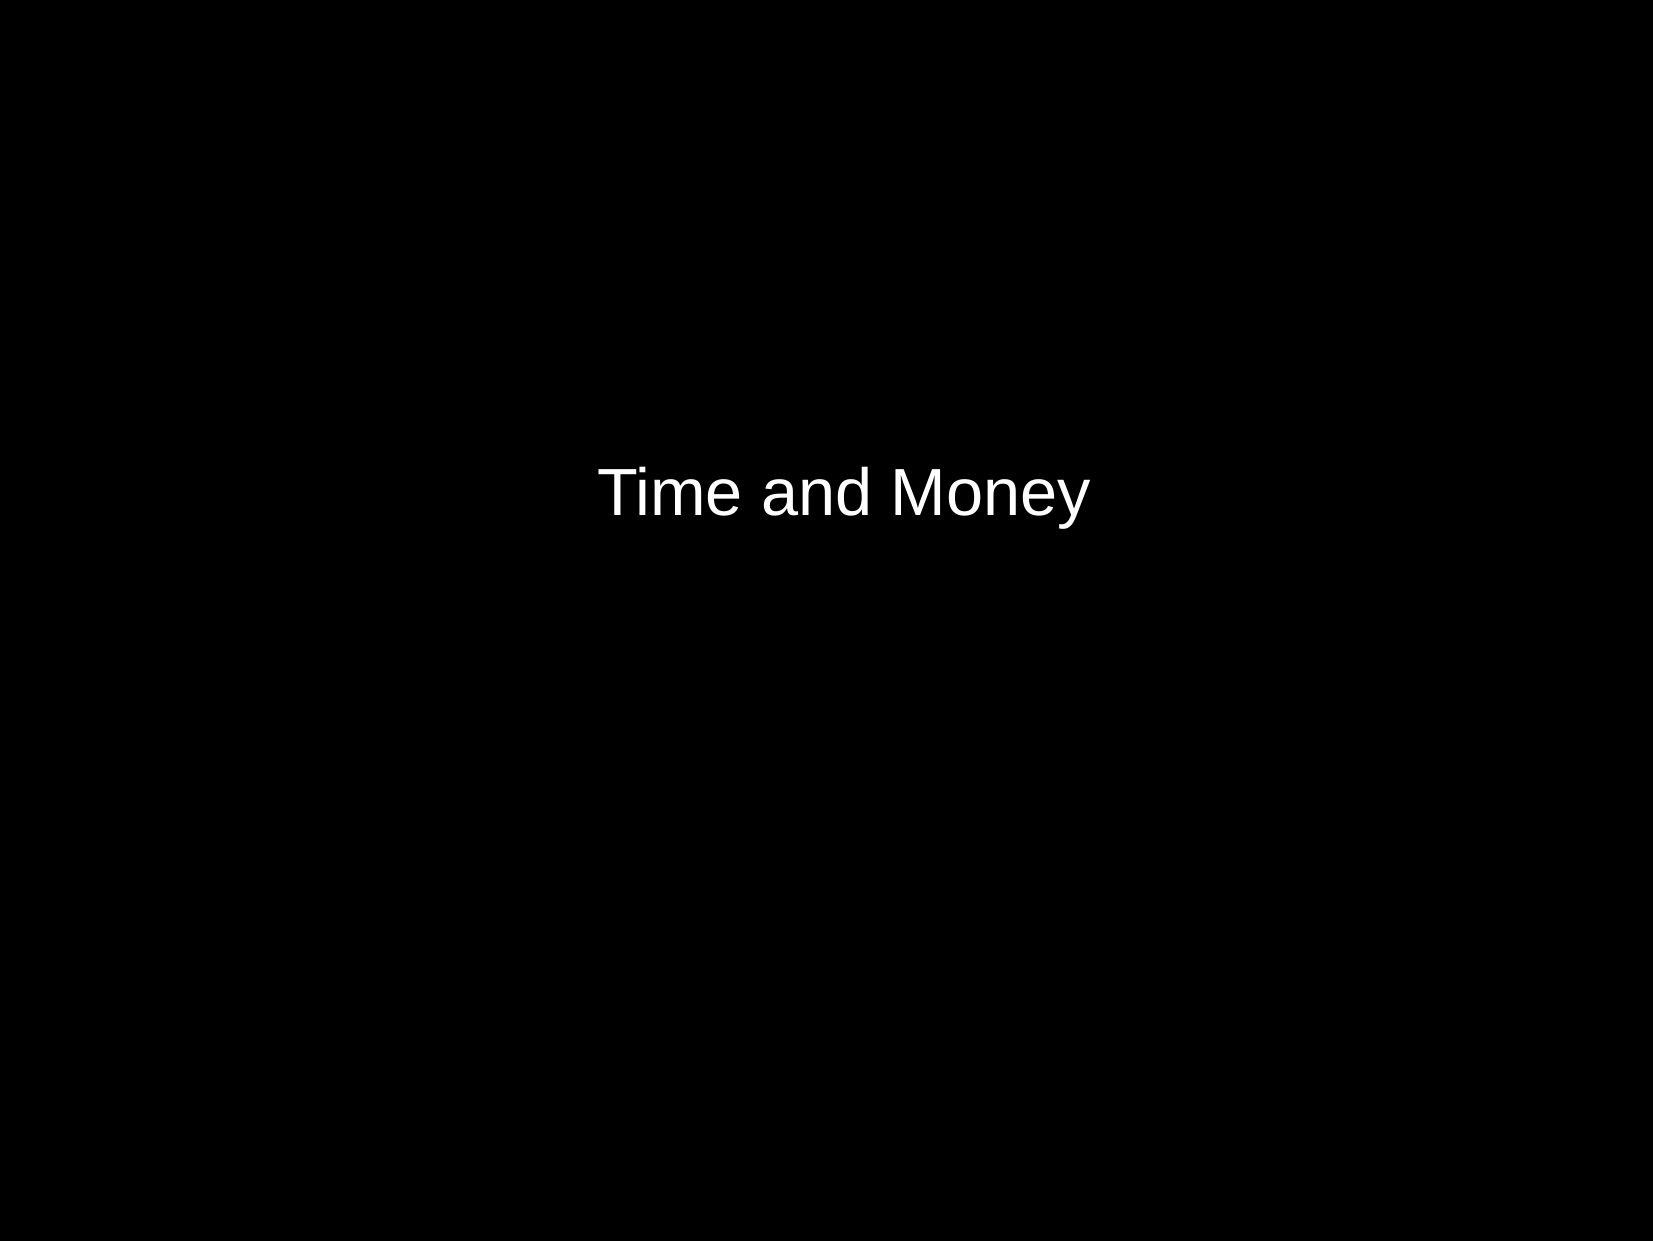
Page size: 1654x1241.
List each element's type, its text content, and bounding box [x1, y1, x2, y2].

subtitle Time and Money [82, 49, 1571, 1010]
